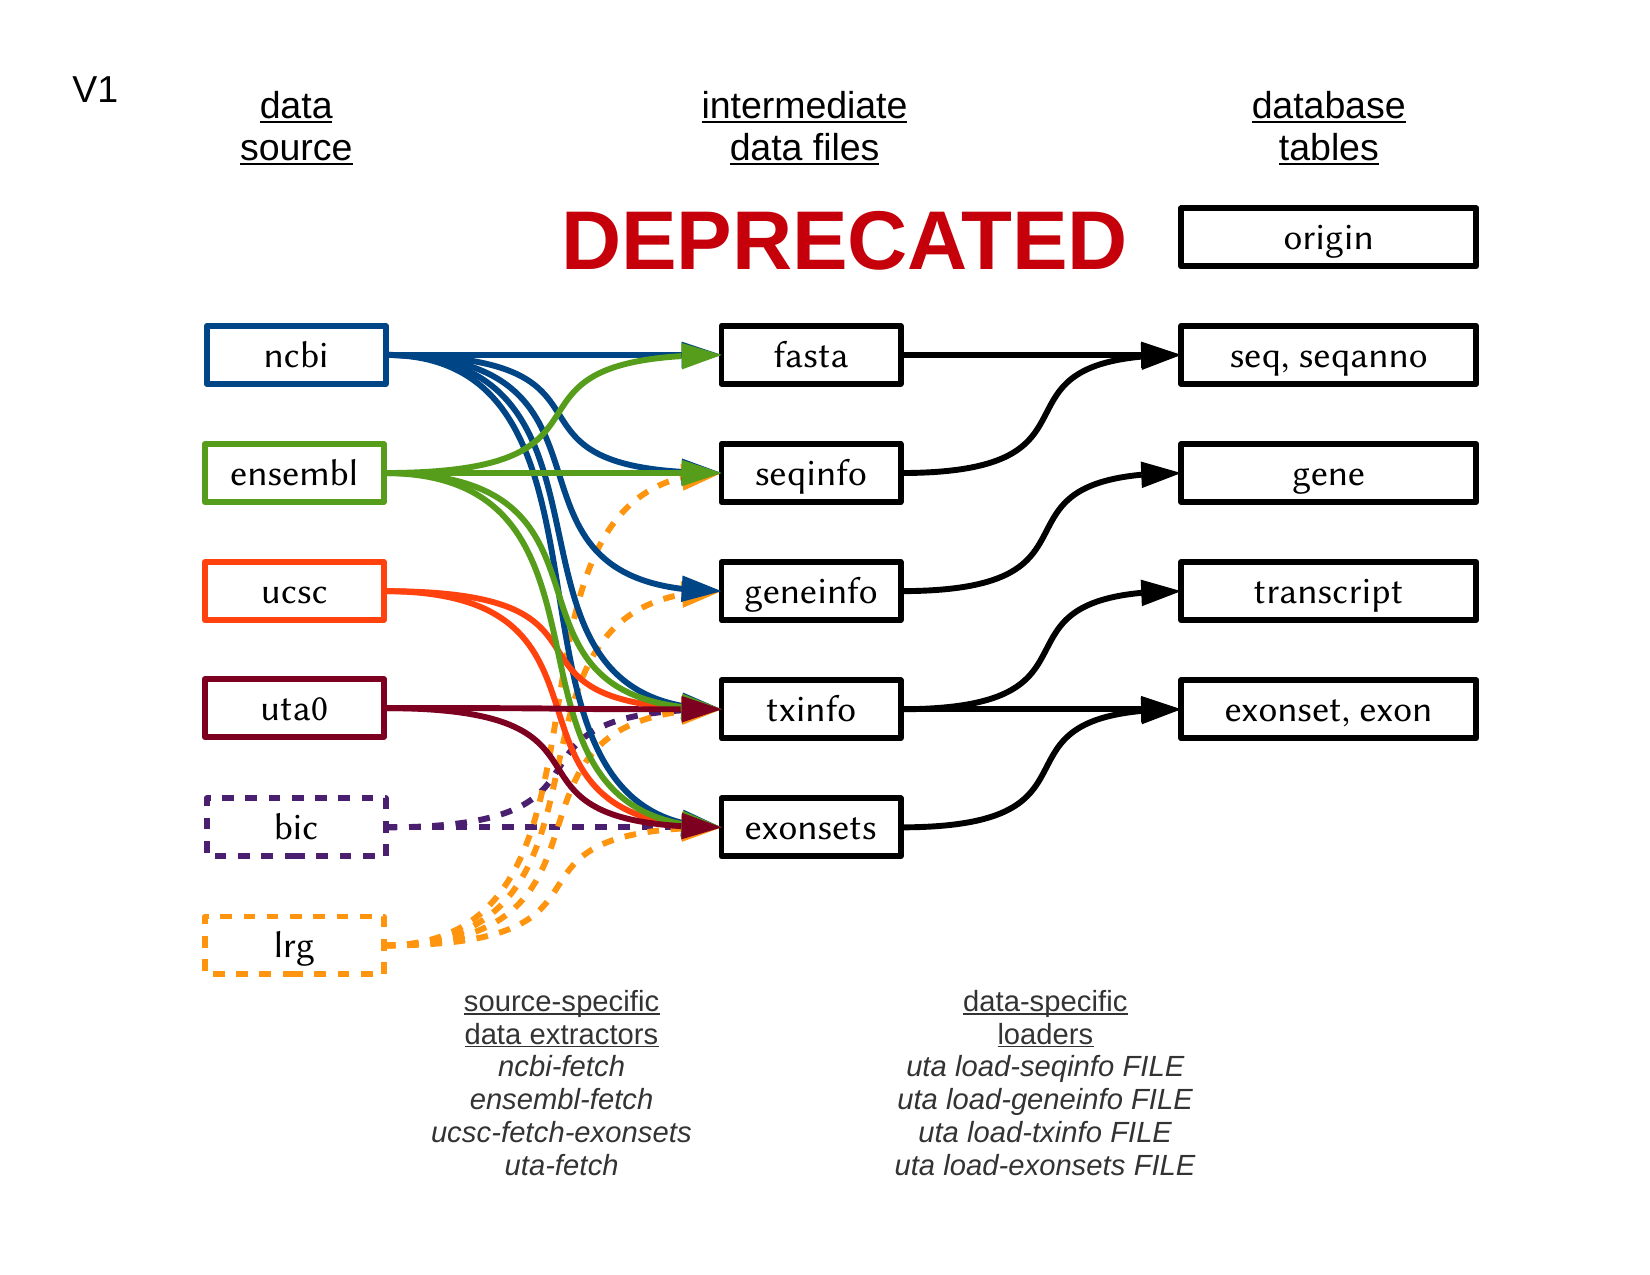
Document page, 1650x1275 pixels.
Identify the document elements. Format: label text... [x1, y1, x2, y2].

text_box uta0 [204, 679, 384, 738]
text_box seq, seqanno [1181, 325, 1477, 384]
text_box origin [1181, 208, 1477, 267]
text_box DEPRECATED [546, 187, 1143, 296]
text_box ucsc [204, 562, 384, 621]
text_box geneinfo [721, 562, 901, 621]
text_box txinfo [721, 680, 901, 739]
text_box gene [1181, 444, 1477, 502]
text_box database tables [1181, 77, 1477, 177]
text_box V1 [57, 61, 133, 119]
text_box source-specific data extractors ncbi-fetch ensembl-fetch ucsc-fetch-exonsets uta-fetch [416, 977, 708, 1216]
text_box exonset, exon [1181, 680, 1477, 739]
text_box data-specific loaders uta load-seqinfo FILE uta load-geneinfo FILE uta load-txinfo FILE uta load-exonsets FILE [879, 977, 1212, 1216]
text_box exonsets [721, 798, 901, 857]
text_box fasta [721, 325, 901, 384]
text_box intermediate data files [679, 77, 931, 177]
text_box data source [206, 77, 386, 177]
text_box bic [206, 798, 386, 857]
text_box seqinfo [721, 444, 901, 502]
text_box ensembl [204, 444, 384, 502]
text_box ncbi [206, 325, 386, 384]
text_box transcript [1181, 562, 1477, 621]
text_box lrg [204, 916, 384, 975]
